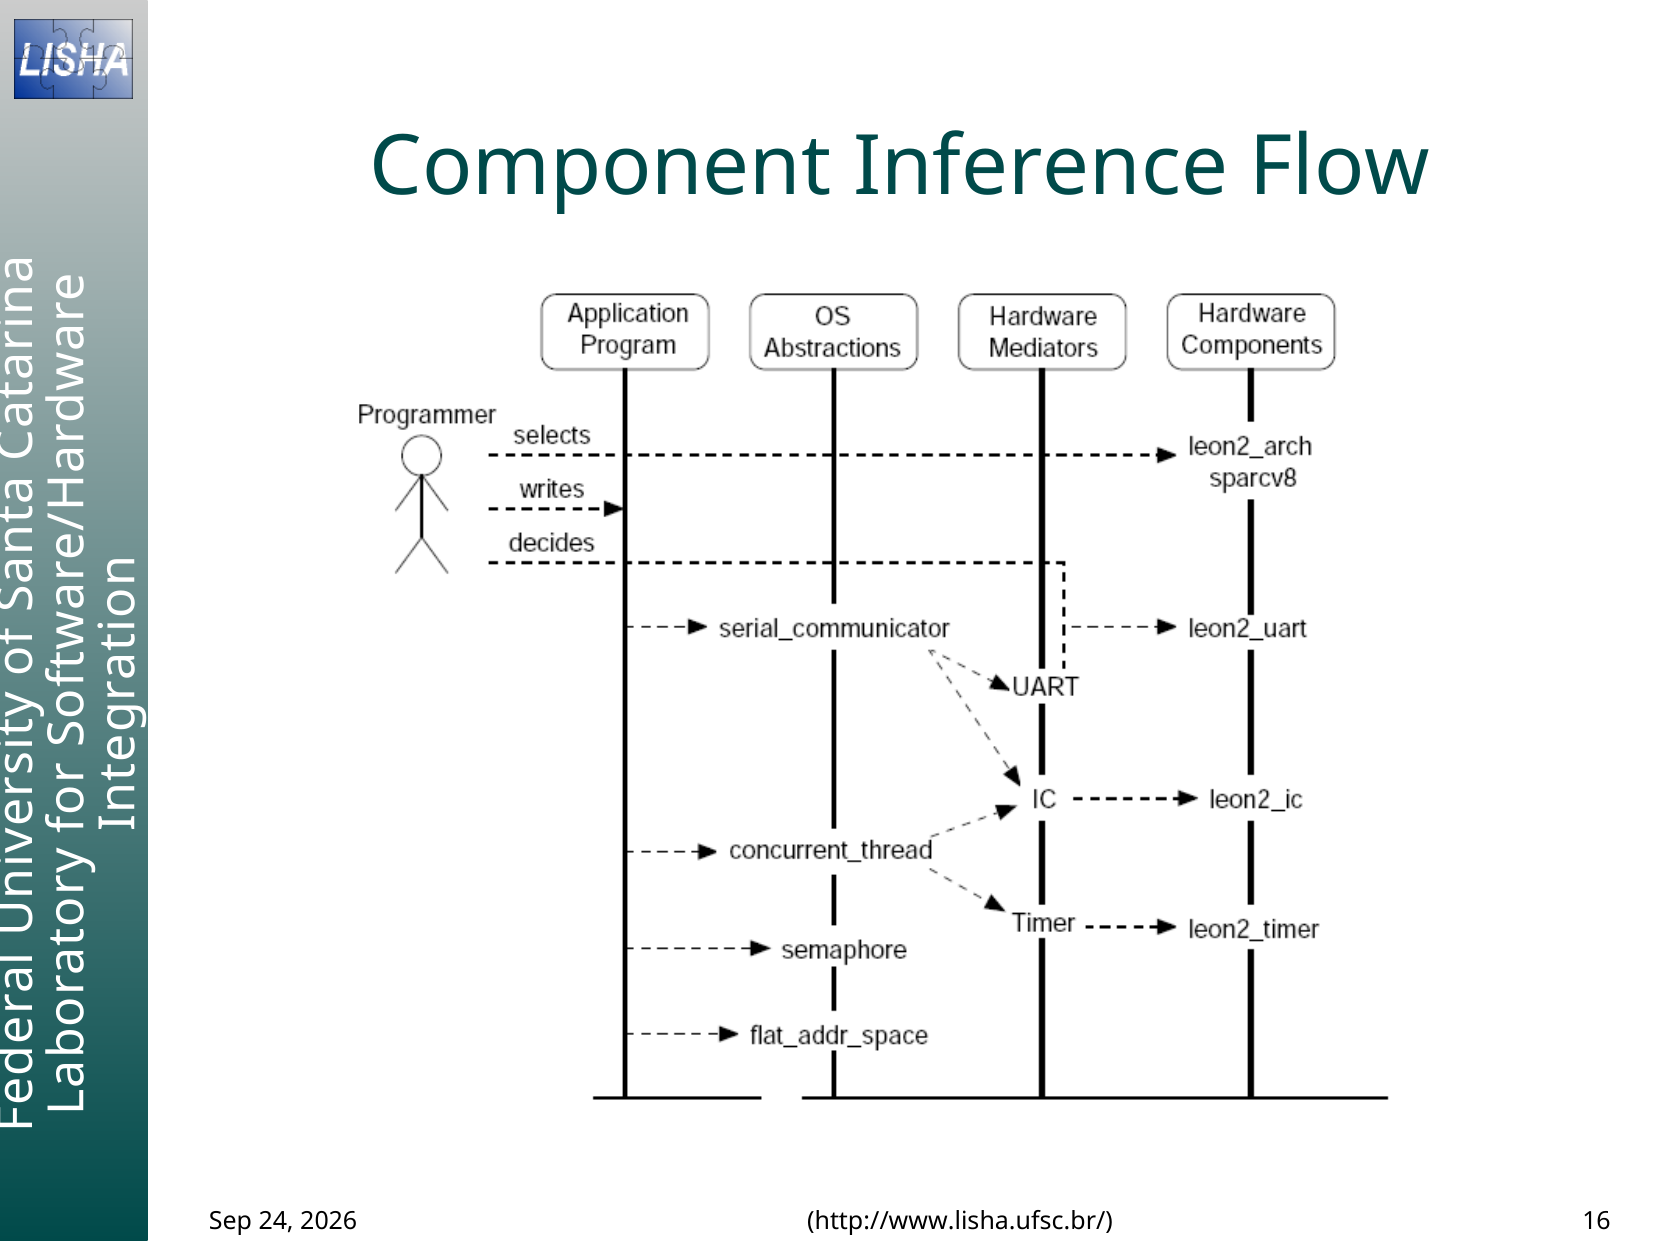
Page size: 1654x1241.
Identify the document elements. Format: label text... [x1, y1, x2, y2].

picture [14, 19, 133, 99]
picture [358, 289, 1393, 1103]
title Component Inference Flow [206, 58, 1595, 266]
